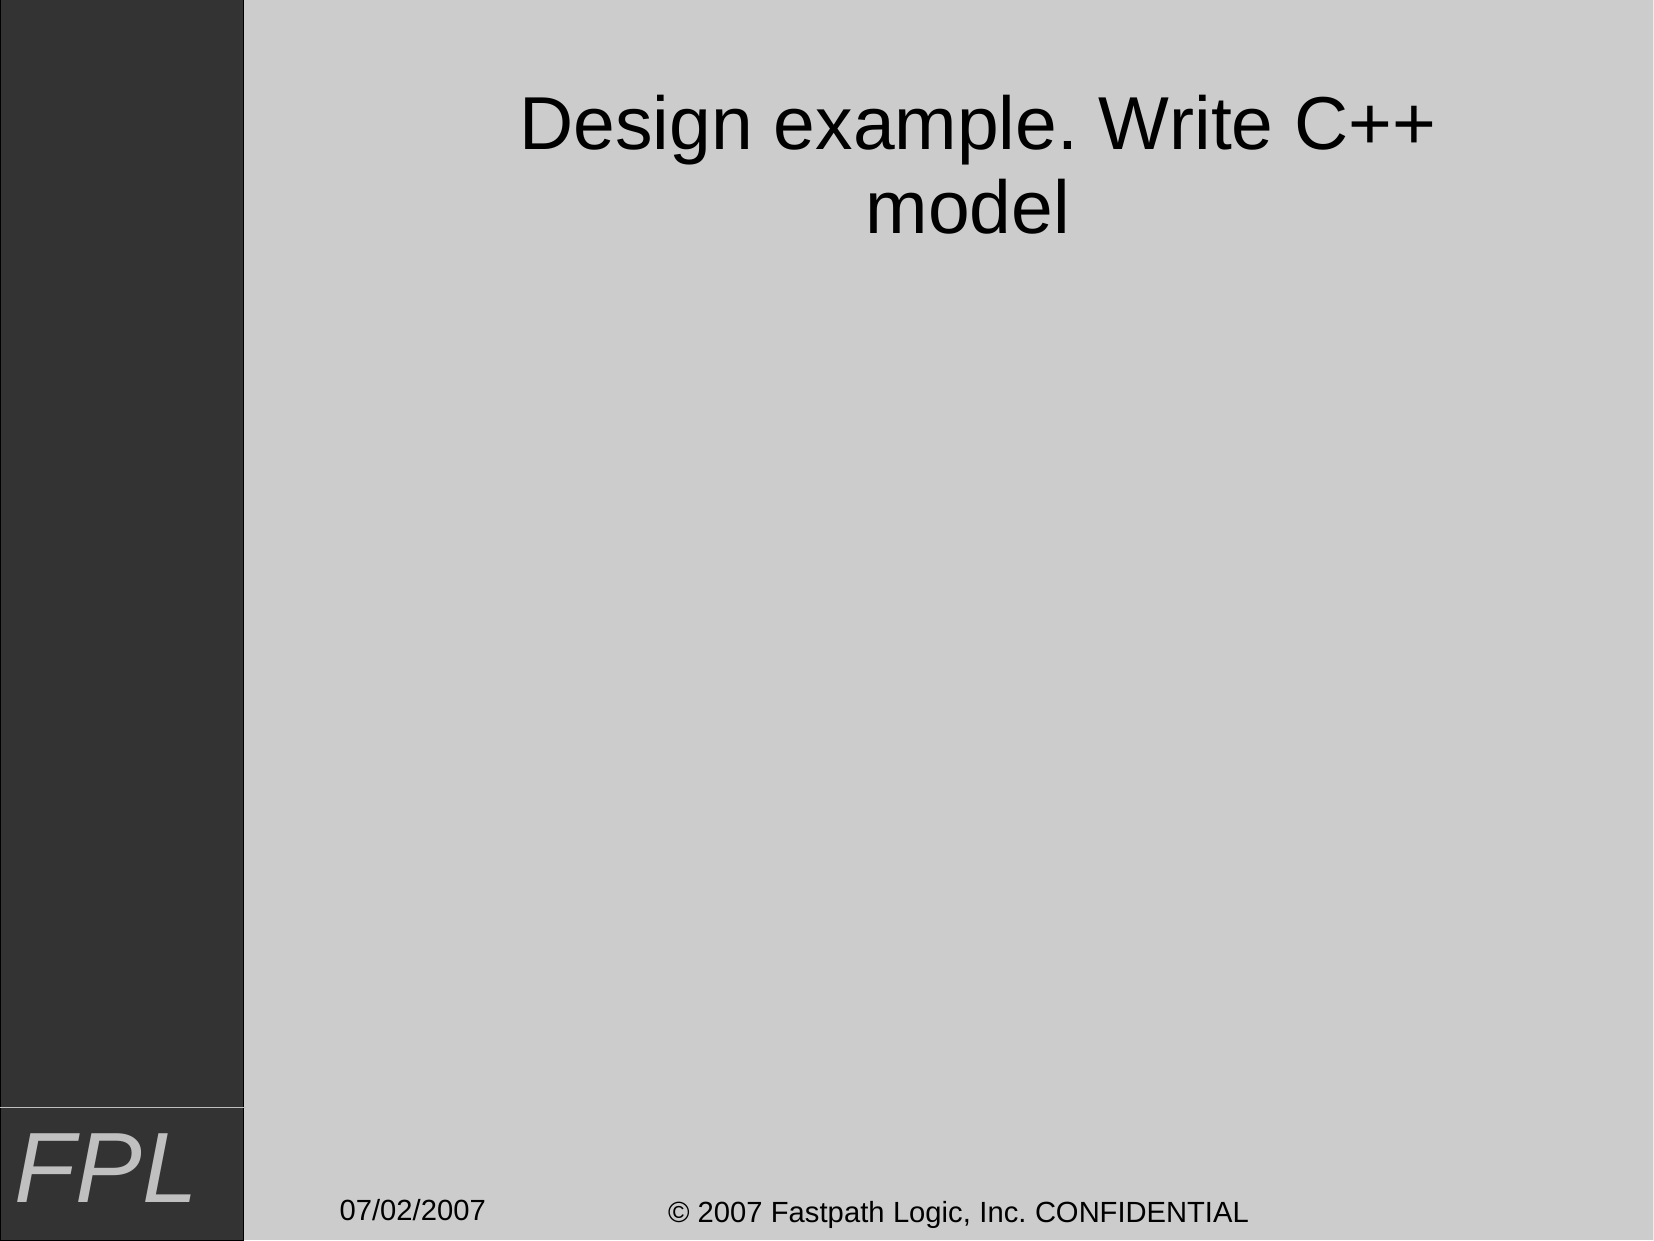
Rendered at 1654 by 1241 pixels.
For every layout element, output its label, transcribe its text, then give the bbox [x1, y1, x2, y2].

title Design example. Write C++ model [427, 53, 1530, 277]
